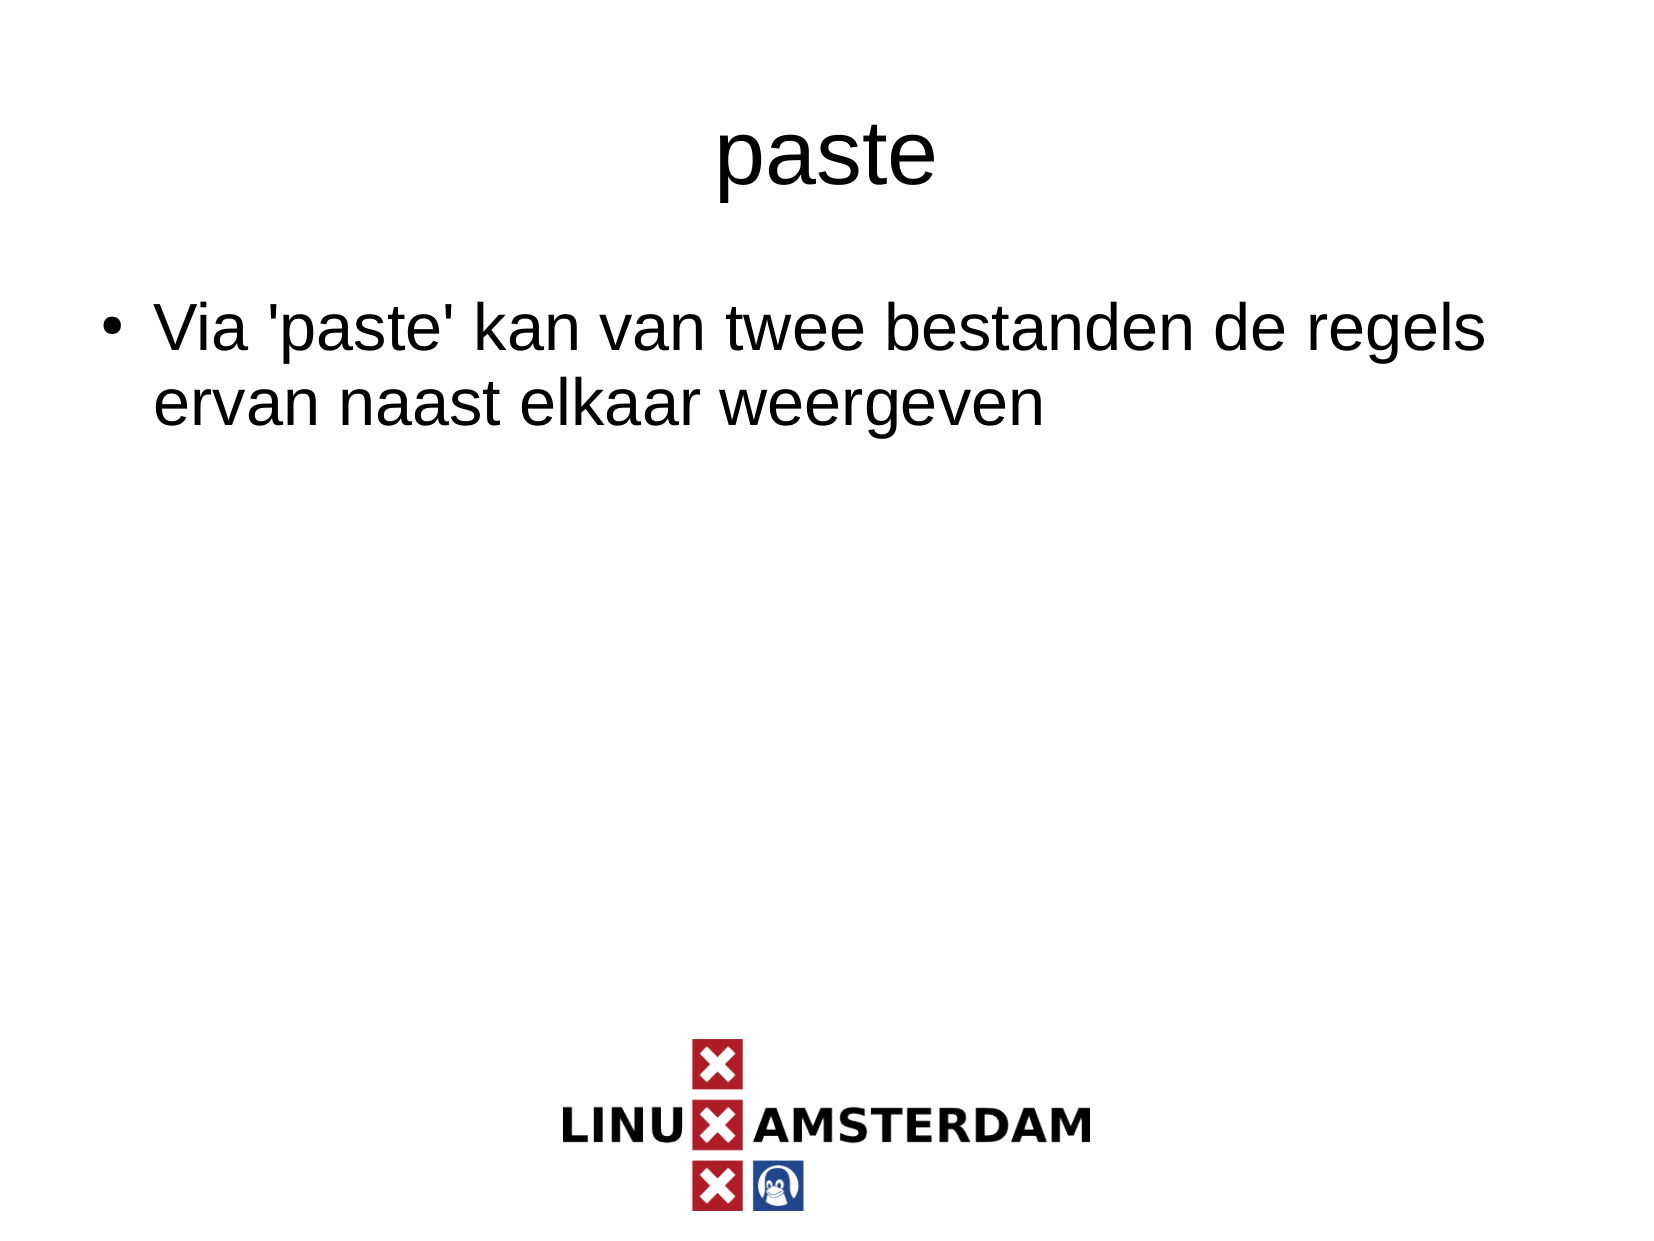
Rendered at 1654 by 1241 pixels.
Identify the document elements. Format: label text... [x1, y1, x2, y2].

title paste [82, 49, 1571, 257]
picture [563, 1039, 1090, 1211]
list Via 'paste' kan van twee bestanden de regels ervan naast elkaar weergeven [82, 290, 1571, 1010]
